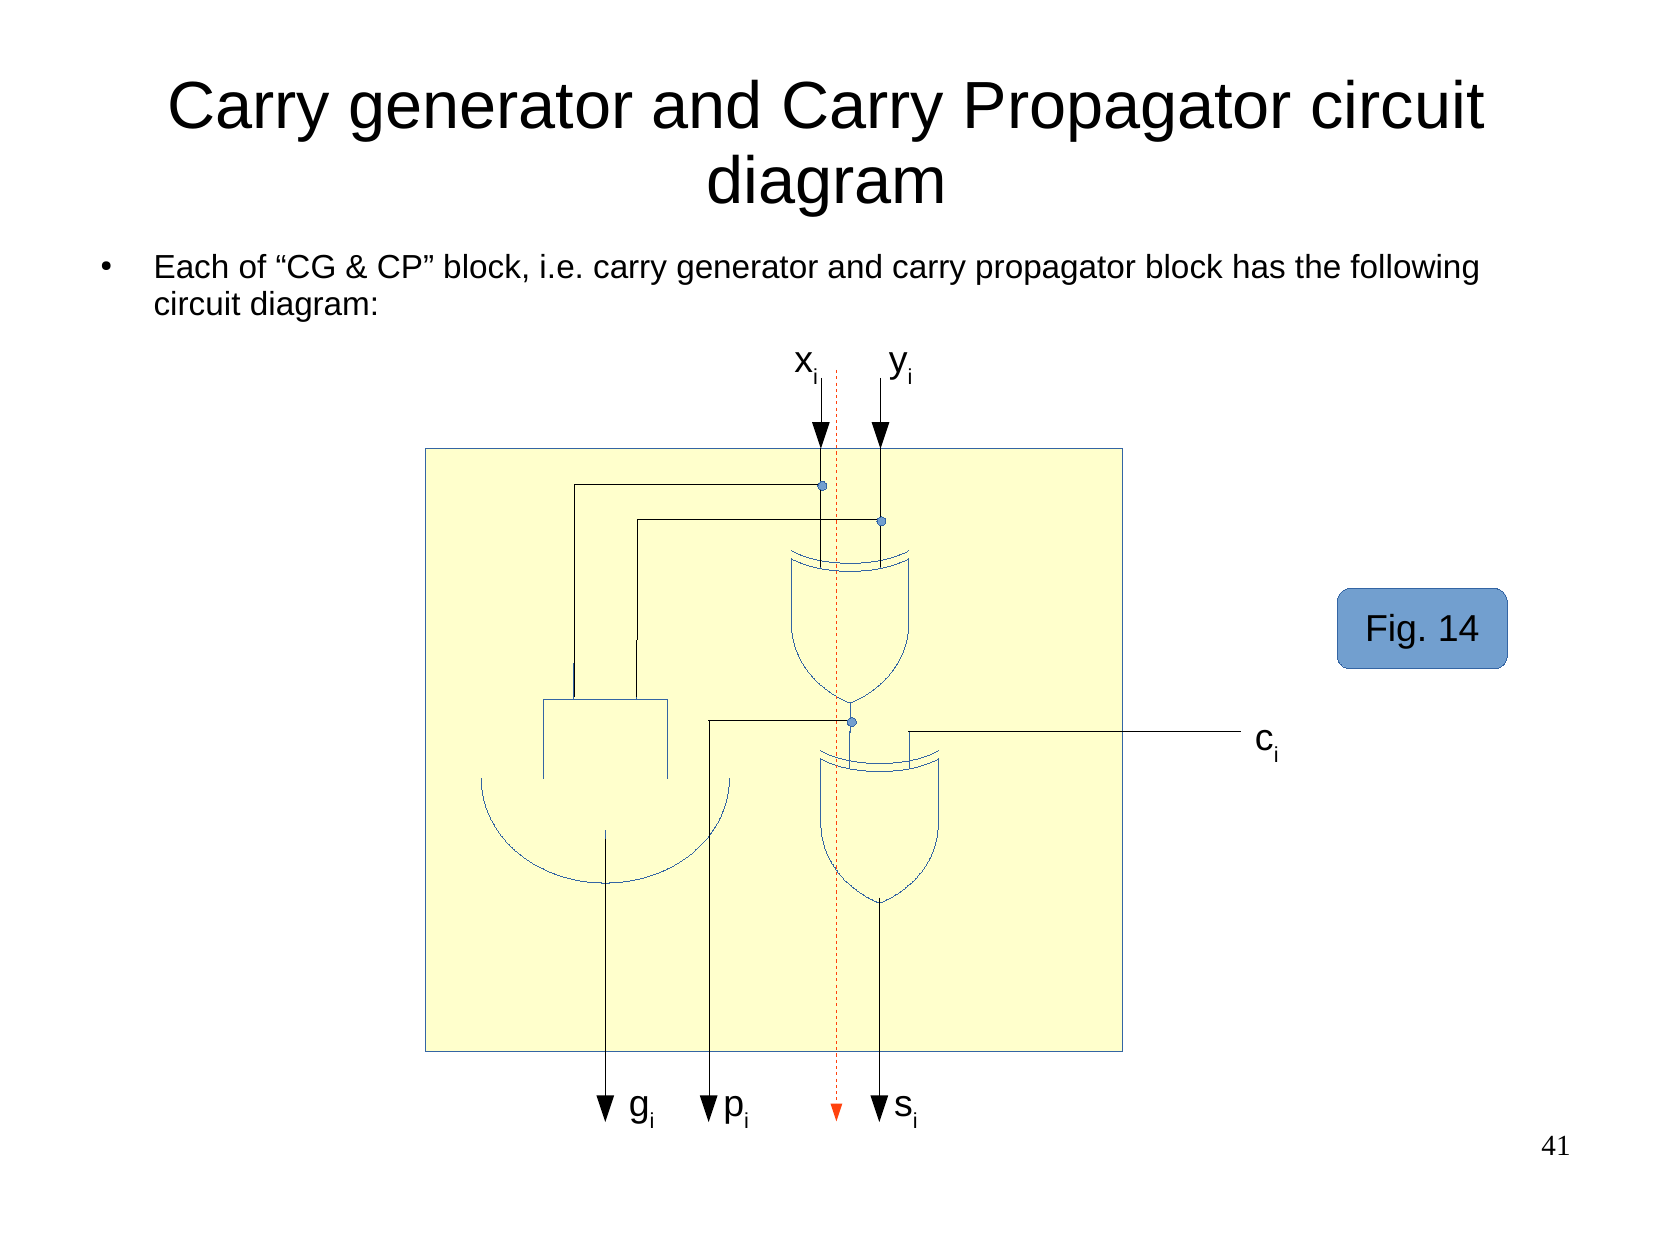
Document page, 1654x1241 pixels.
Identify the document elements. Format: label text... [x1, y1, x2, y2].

text_box gi [614, 1074, 674, 1141]
text_box si [879, 1074, 951, 1141]
title Carry generator and Carry Propagator circuit diagram [82, 49, 1571, 237]
text_box Fig. 14 [1337, 588, 1508, 669]
text_box yi [874, 330, 945, 397]
text_box ci [1240, 708, 1312, 775]
text_box pi [708, 1074, 780, 1141]
text_box [425, 448, 1123, 1052]
list Each of “CG & CP” block, i.e. carry generator and carry propagator block has the following circuit diagram: [82, 248, 1571, 1010]
text_box xi [779, 330, 851, 397]
